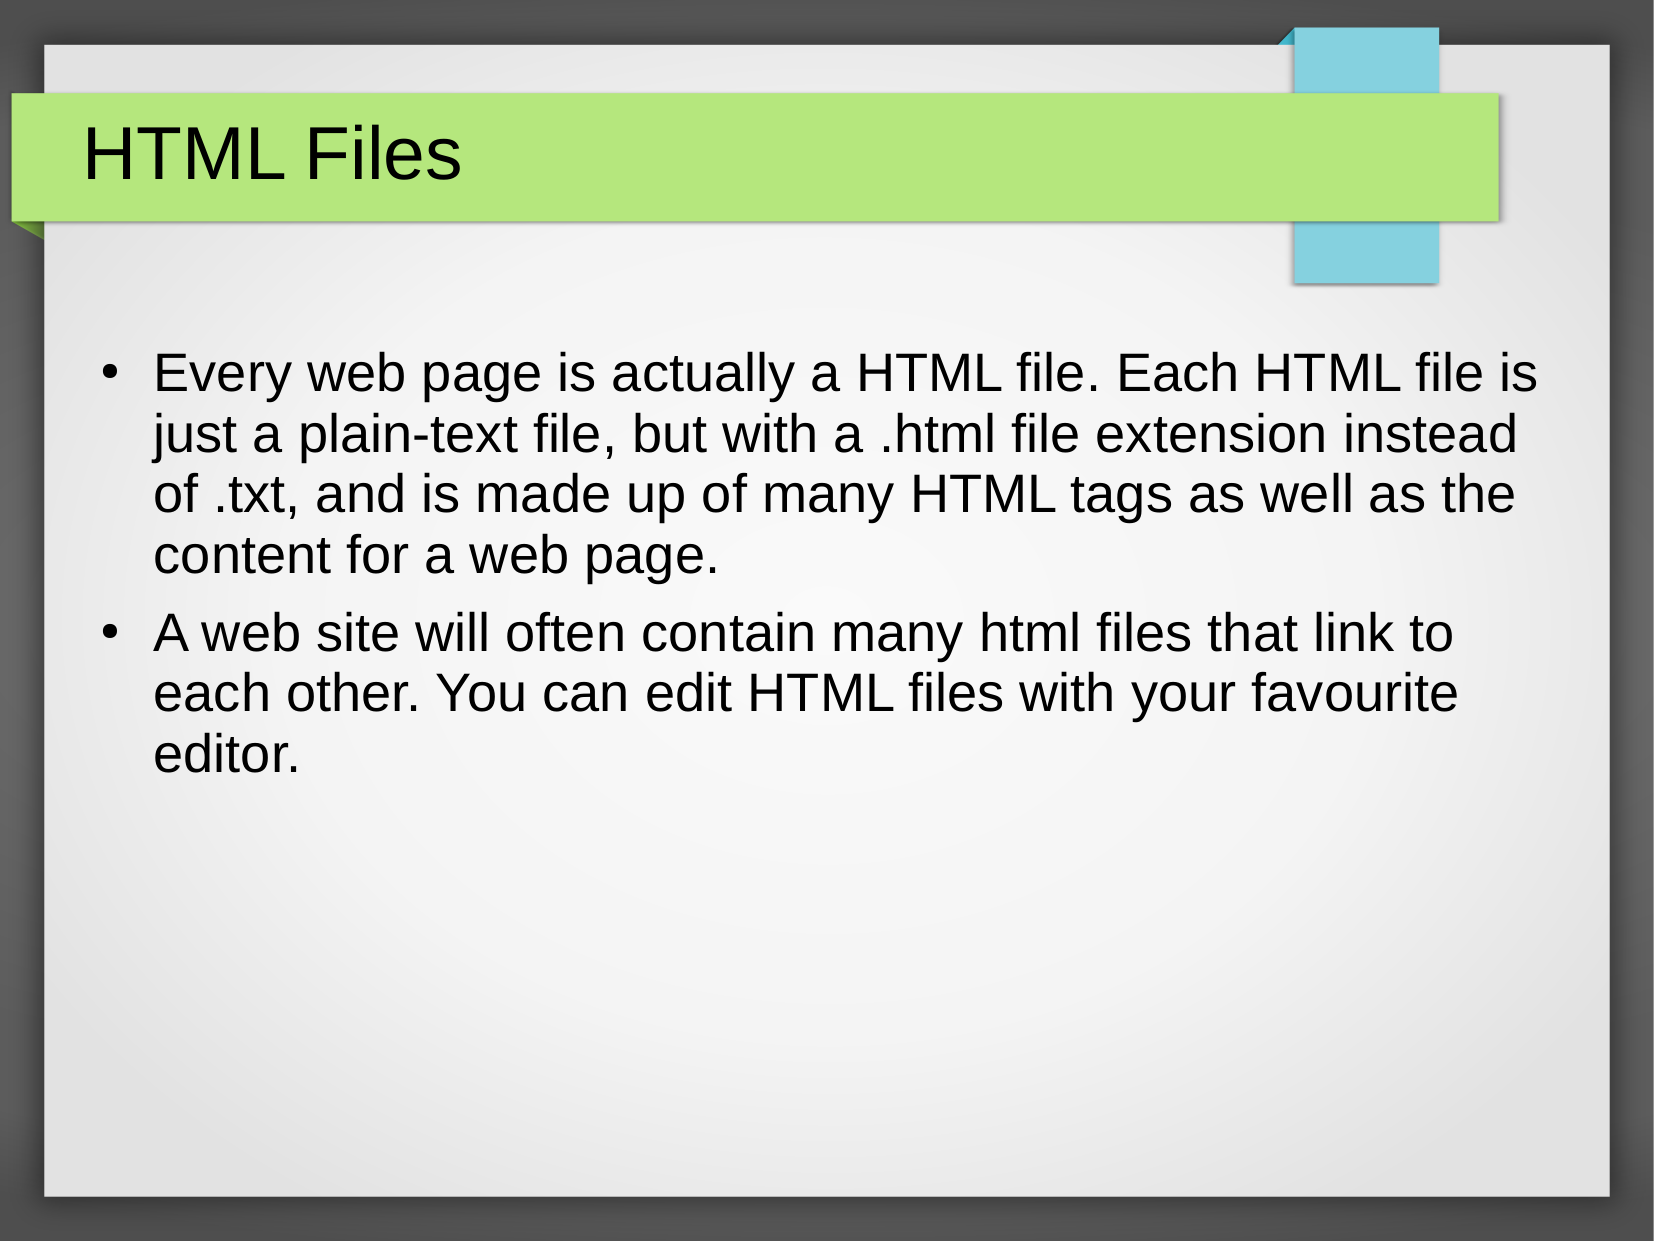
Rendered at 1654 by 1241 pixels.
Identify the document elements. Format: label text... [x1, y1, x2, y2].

title HTML Files [82, 94, 1264, 213]
list Every web page is actually a HTML file. Each HTML file is just a plain-text file, but with a .html file extension instead of .txt, and is made up of many HTML tags as well as the content for a web page. A web site will often contain many html files that link to each other. You can edit HTML files with your favourite editor. [82, 342, 1571, 1062]
picture [0, 0, 1654, 1241]
